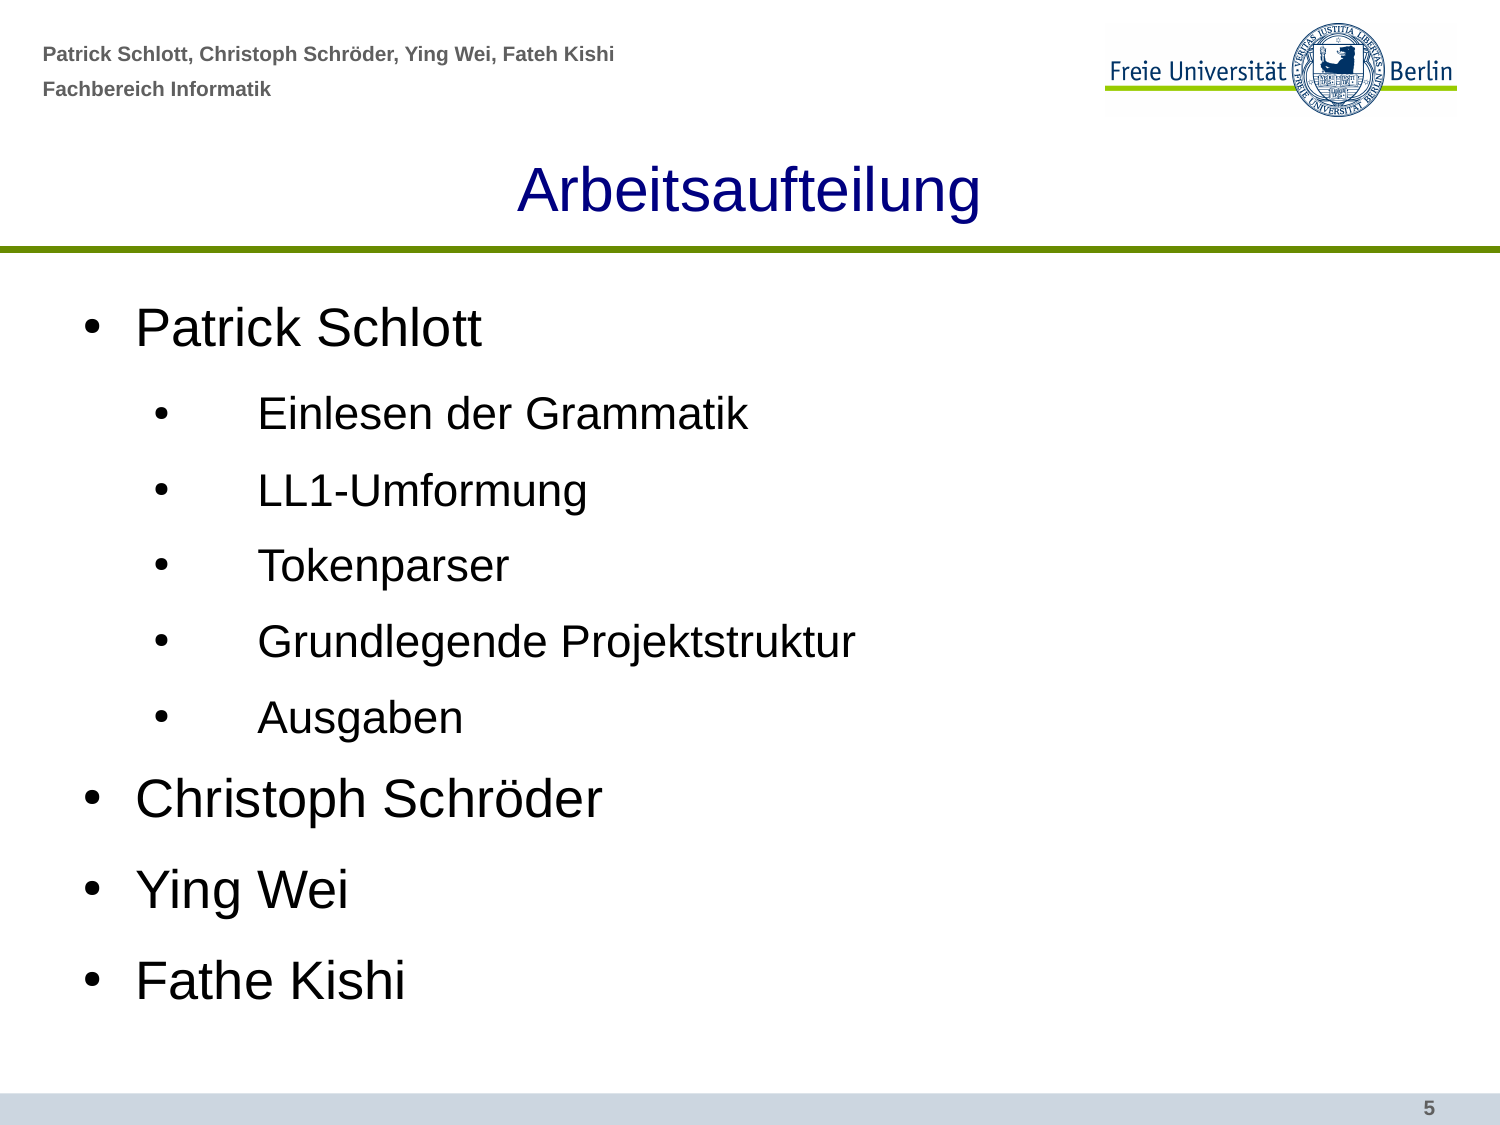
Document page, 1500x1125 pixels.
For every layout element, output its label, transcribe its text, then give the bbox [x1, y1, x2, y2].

title Arbeitsaufteilung [41, 99, 1459, 288]
picture [1105, 23, 1457, 99]
list Patrick Schlott Einlesen der Grammatik LL1-Umformung Tokenparser Grundlegende Projektstruktur Ausgaben Christoph Schröder Ying Wei Fathe Kishi [64, 296, 1447, 1034]
